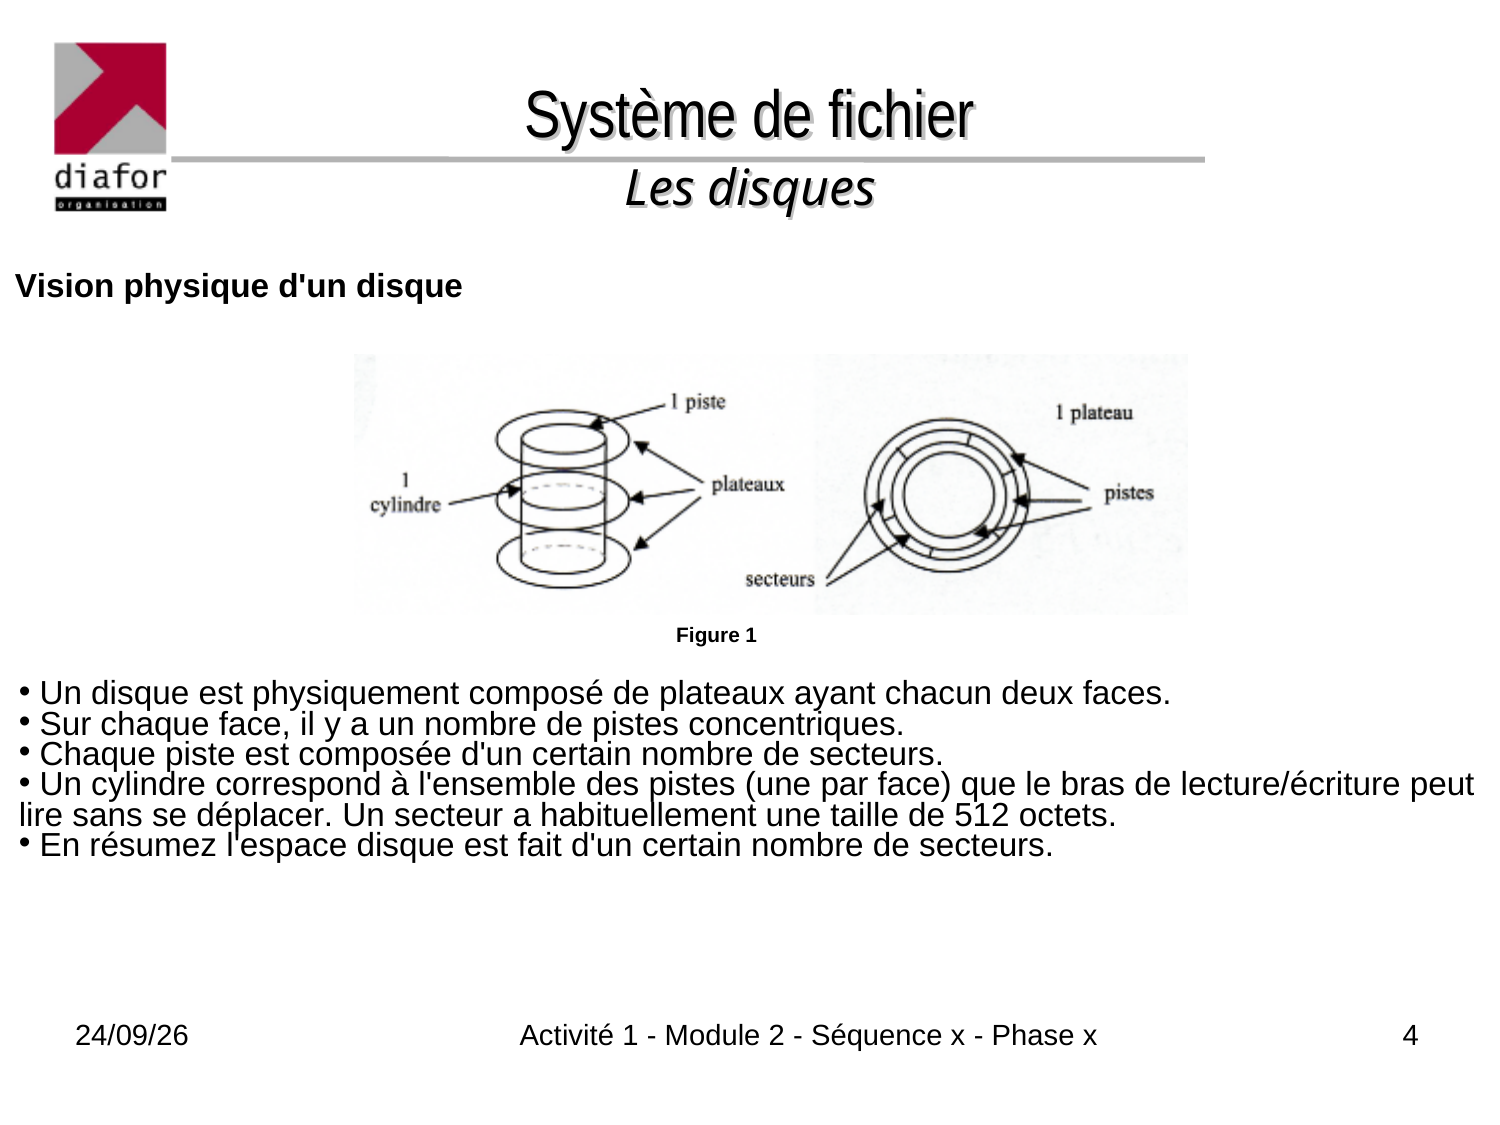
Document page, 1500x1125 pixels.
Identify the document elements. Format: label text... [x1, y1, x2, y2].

text_box Figure 1 [661, 620, 772, 654]
text_box Vision physique d'un disque [0, 265, 479, 311]
picture [354, 354, 1188, 615]
picture [53, 42, 168, 213]
text_box Un disque est physiquement composé de plateaux ayant chacun deux faces. Sur chaque face, il y a un nombre de pistes concentriques. Chaque piste est composée d'un certain nombre de secteurs. Un cylindre correspond à l'ensemble des pistes (une par face) que le bras de lecture/écriture peut lire sans se déplacer. Un secteur a habituellement une taille de 512 octets. En résumez l'espace disque est fait d'un certain nombre de secteurs. [3, 673, 1500, 870]
title Système de fichier Les disques [75, 45, 1426, 250]
